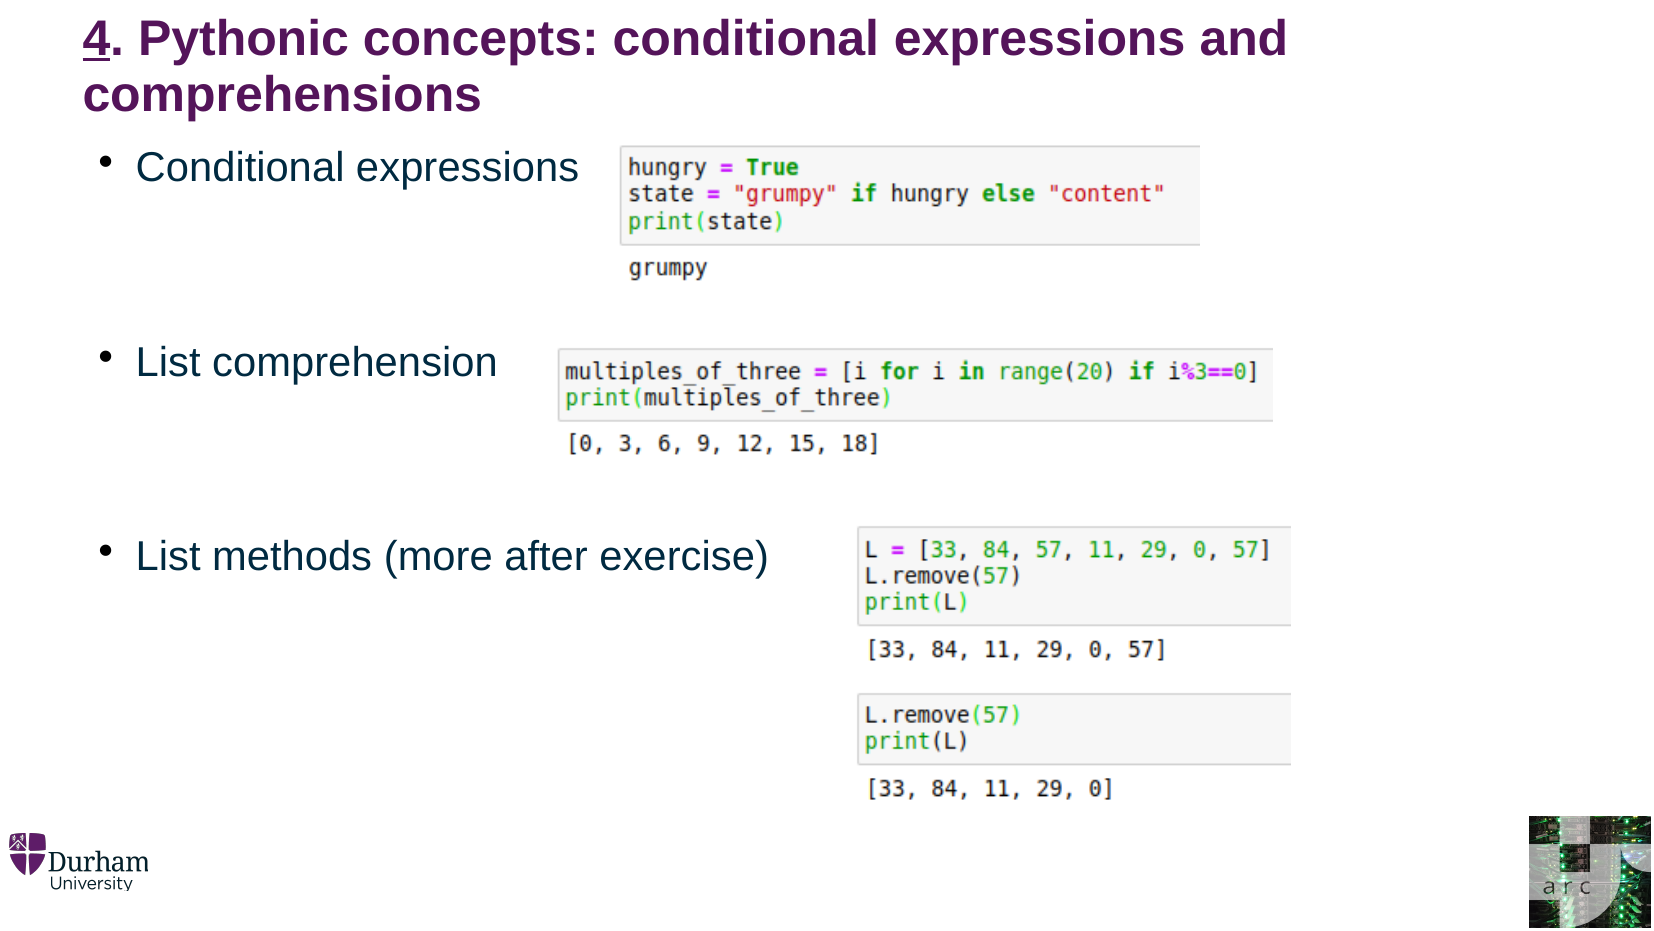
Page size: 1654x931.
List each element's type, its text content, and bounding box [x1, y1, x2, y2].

title 4. Pythonic concepts: conditional expressions and comprehensions [82, 36, 1571, 93]
picture [1529, 816, 1651, 928]
picture [851, 520, 1291, 813]
picture [550, 342, 1273, 471]
list Conditional expressions List comprehension List methods (more after exercise) [82, 141, 1571, 745]
picture [612, 136, 1200, 287]
picture [9, 833, 148, 891]
